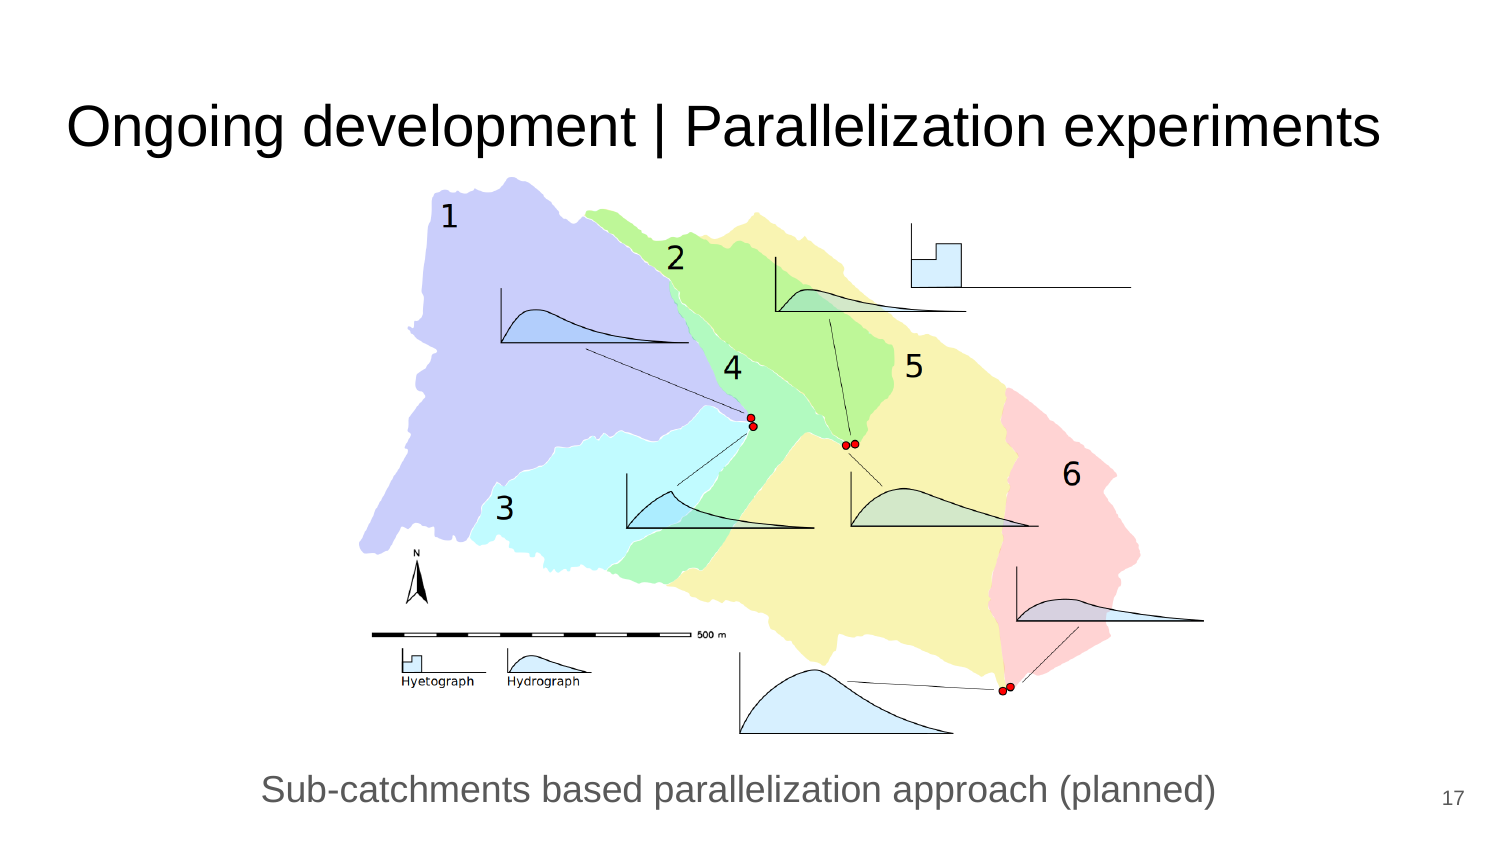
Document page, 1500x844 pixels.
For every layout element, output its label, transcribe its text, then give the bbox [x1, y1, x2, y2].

list Sub-catchments based parallelization approach (planned) [245, 743, 1262, 809]
title Ongoing development | Parallelization experiments [51, 72, 1449, 167]
slide_number <number> [1389, 764, 1480, 830]
picture [358, 177, 1204, 734]
